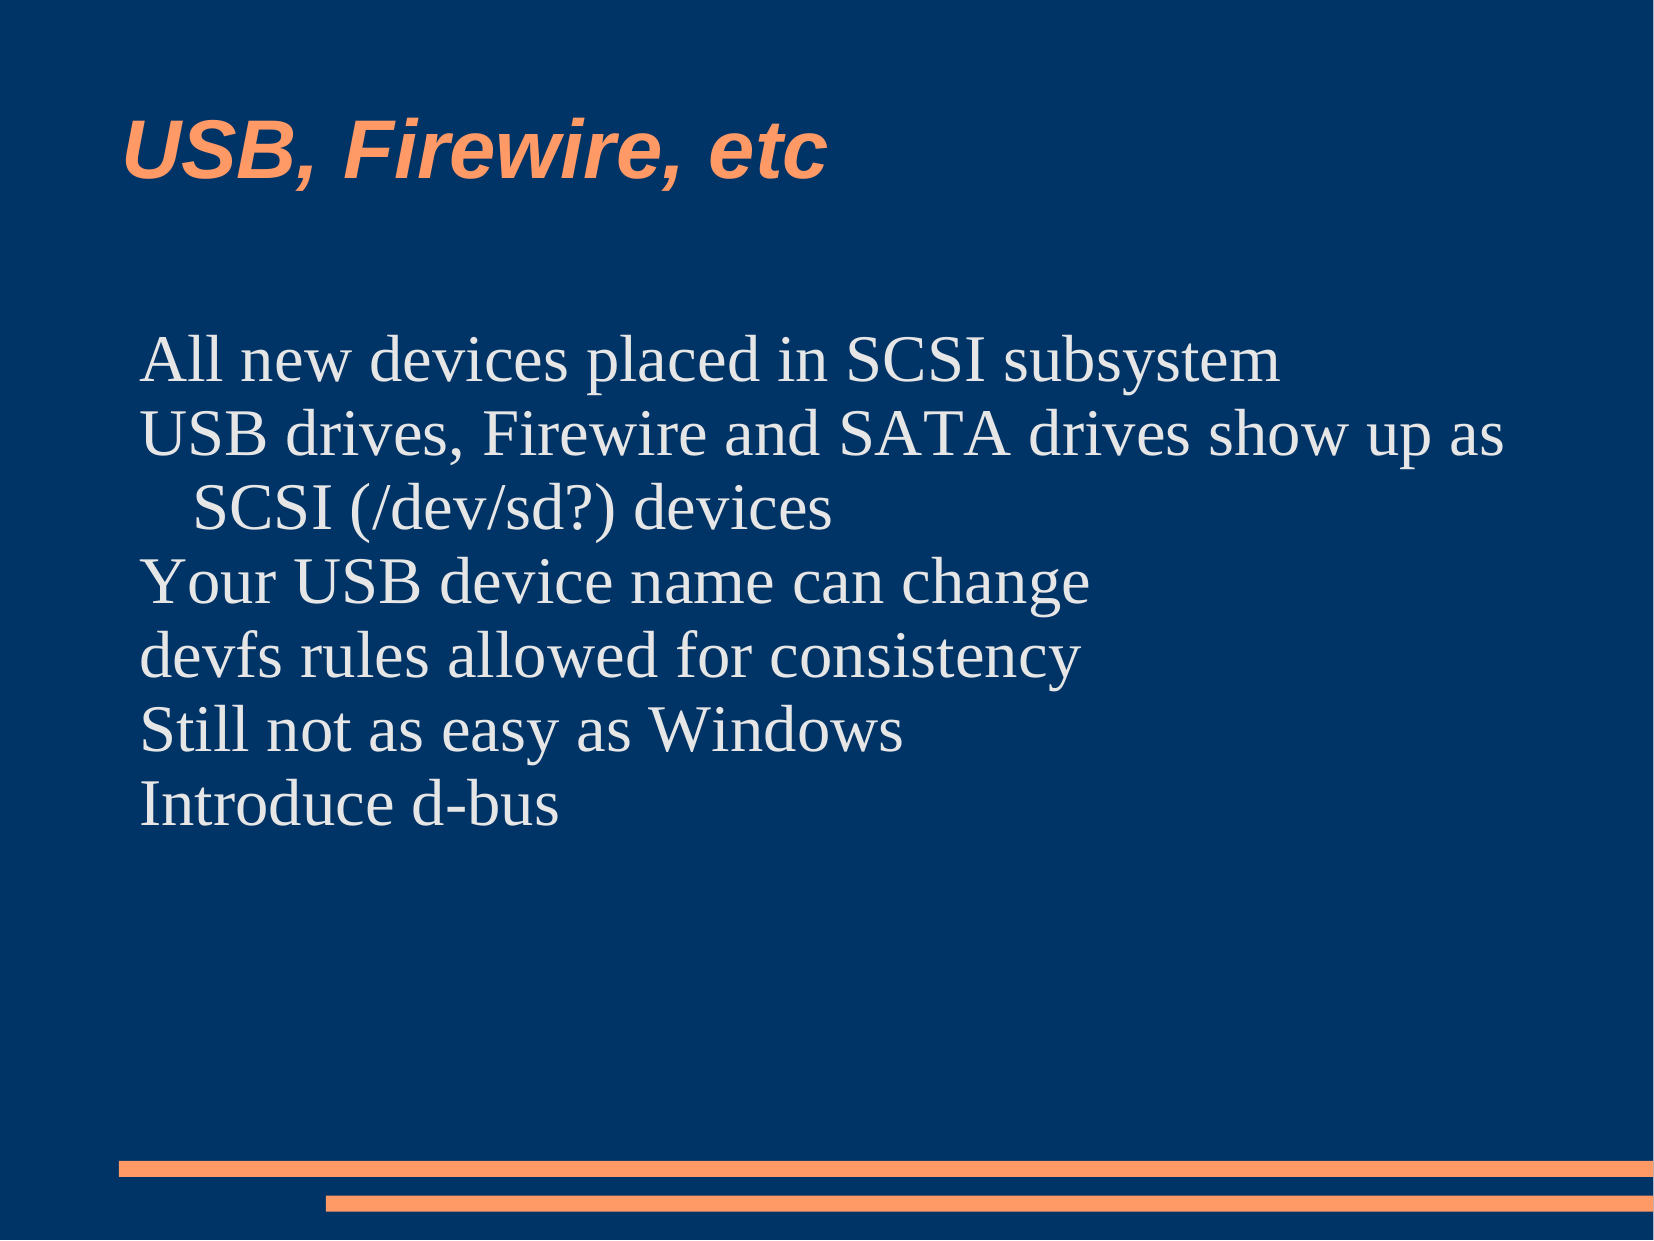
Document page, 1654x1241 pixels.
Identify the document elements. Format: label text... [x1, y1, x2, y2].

list All new devices placed in SCSI subsystem USB drives, Firewire and SATA drives show up as SCSI (/dev/sd?) devices Your USB device name can change devfs rules allowed for consistency Still not as easy as Windows Introduce d-bus [121, 322, 1561, 1133]
title USB, Firewire, etc [121, 46, 1534, 254]
